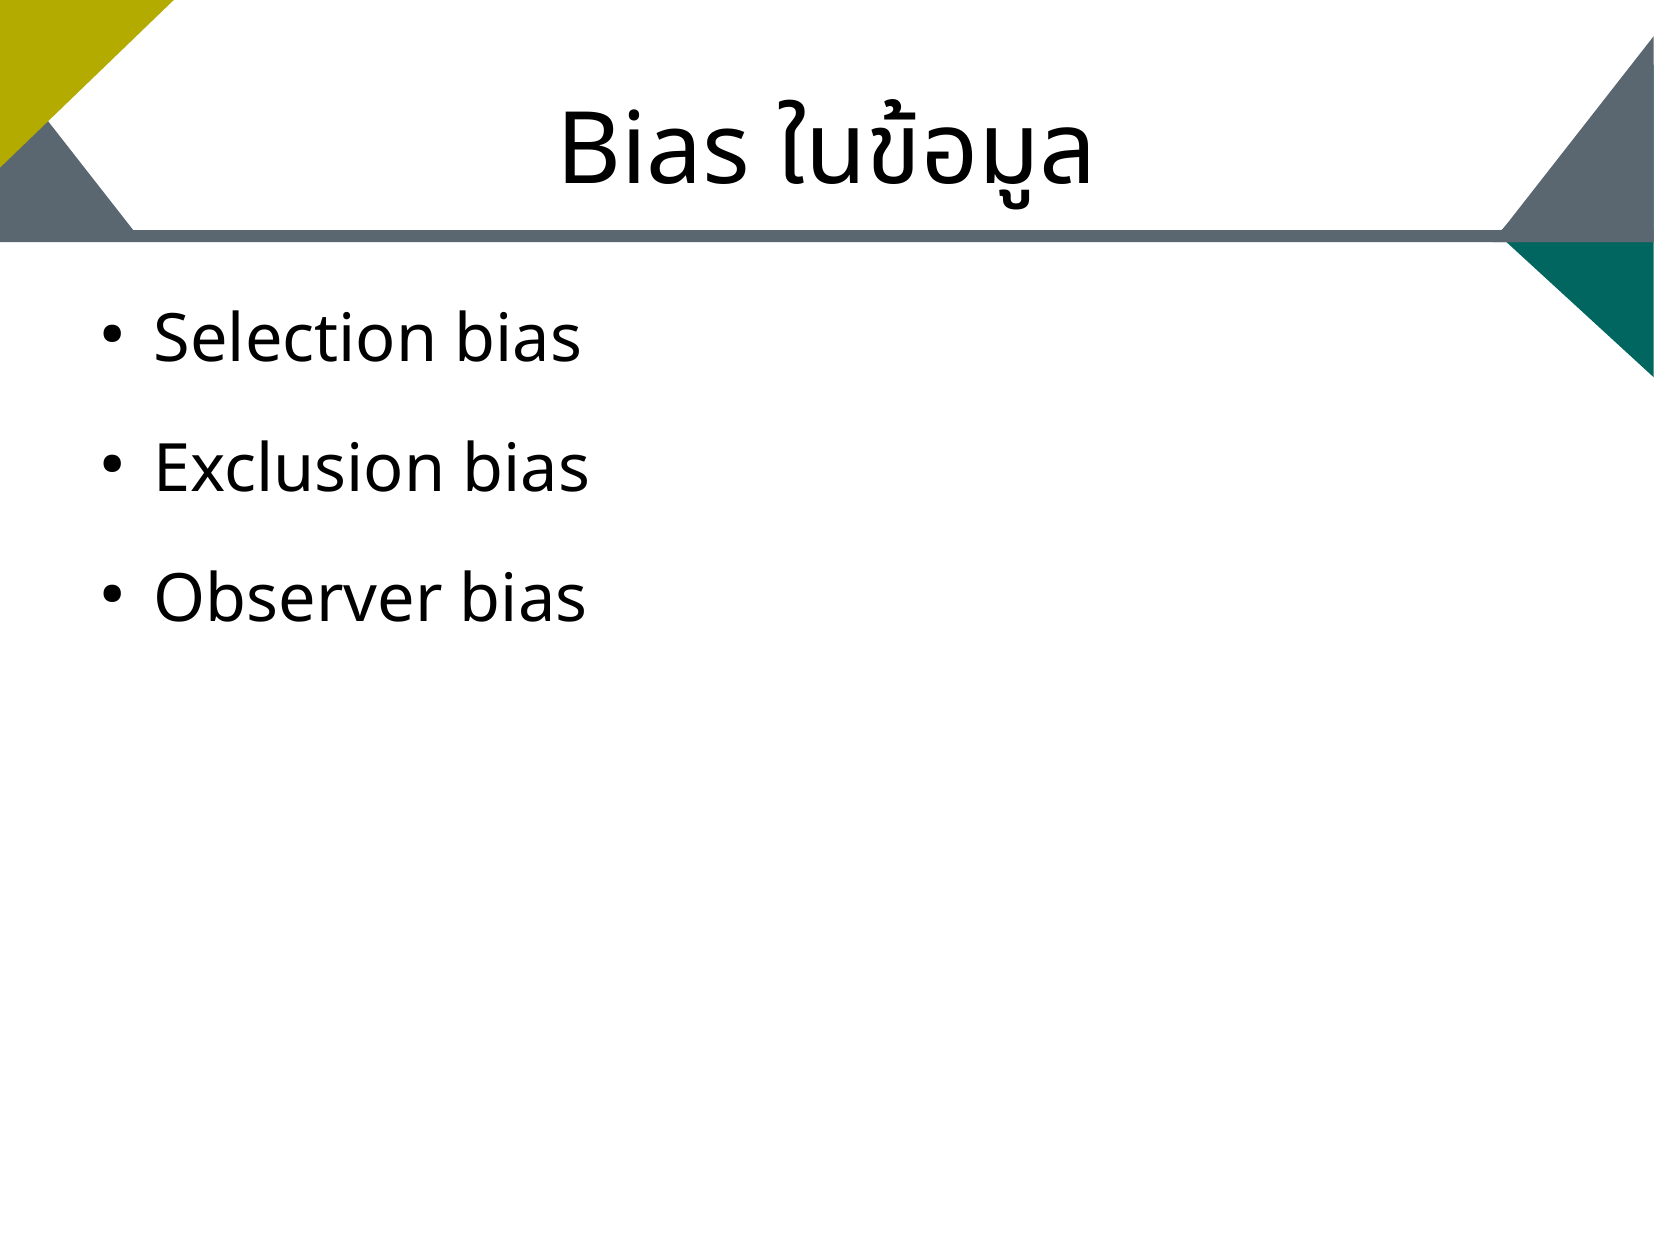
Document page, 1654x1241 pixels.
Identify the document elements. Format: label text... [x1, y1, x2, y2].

title Bias ในข้อมูล [82, 49, 1571, 257]
list Selection bias Exclusion bias Observer bias [82, 290, 1571, 1108]
